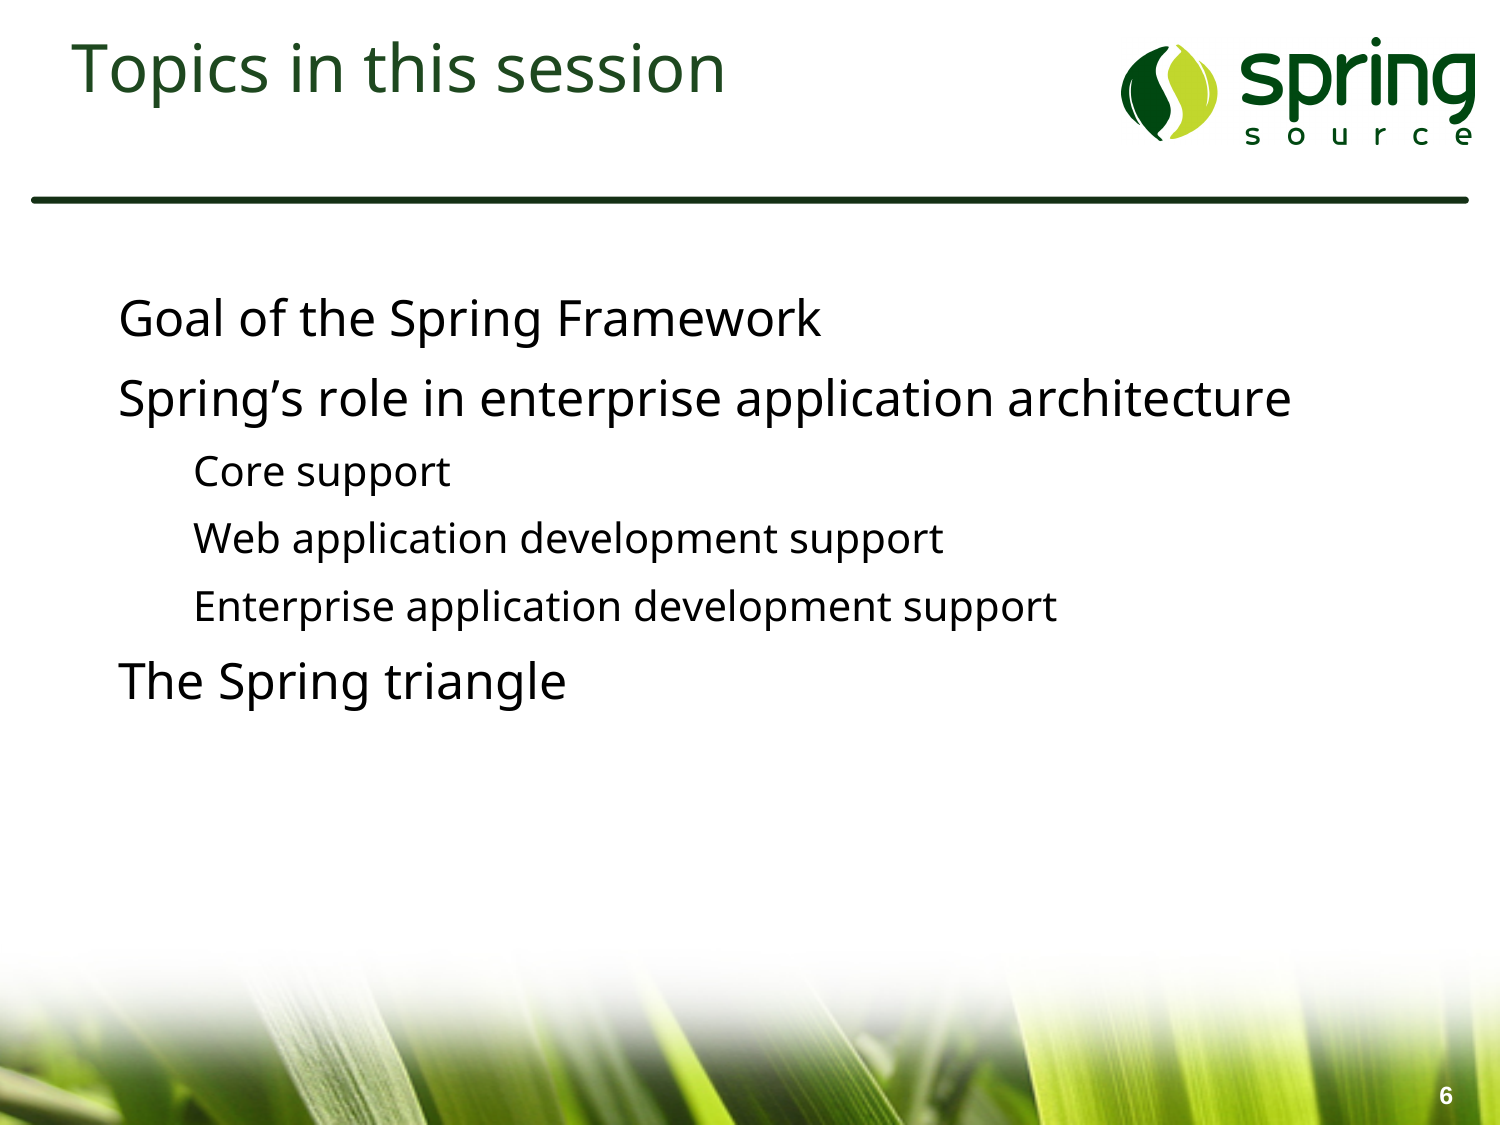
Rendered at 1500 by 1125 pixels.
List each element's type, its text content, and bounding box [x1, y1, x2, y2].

title Topics in this session [56, 13, 1089, 176]
picture [1121, 37, 1475, 145]
picture [0, 944, 1500, 1125]
list Goal of the Spring Framework Spring’s role in enterprise application architecture Core support Web application development support Enterprise application development support The Spring triangle [103, 275, 1394, 938]
